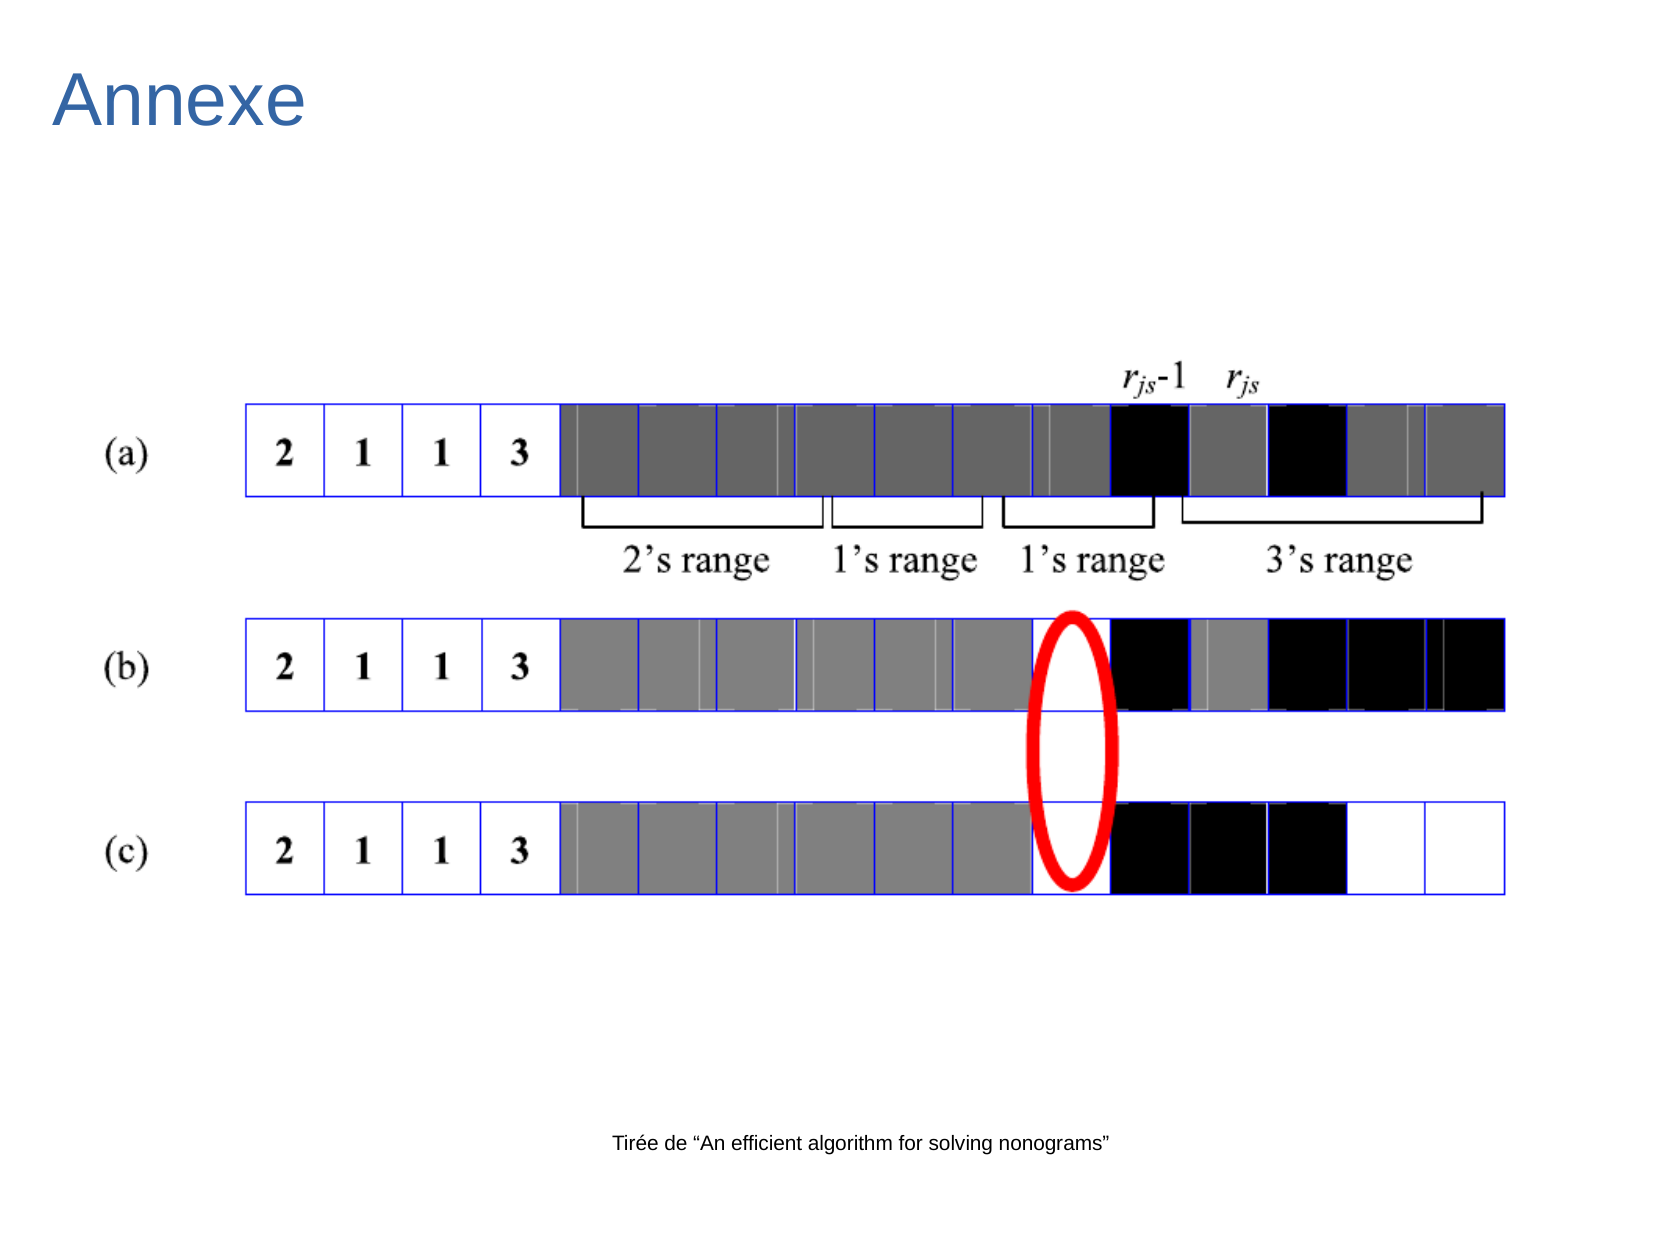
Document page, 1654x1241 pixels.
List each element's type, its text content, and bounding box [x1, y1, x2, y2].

text_box Tirée de “An efficient algorithm for solving nonograms” [597, 1124, 1126, 1163]
picture [50, 341, 1612, 966]
text_box Annexe [37, 50, 638, 151]
